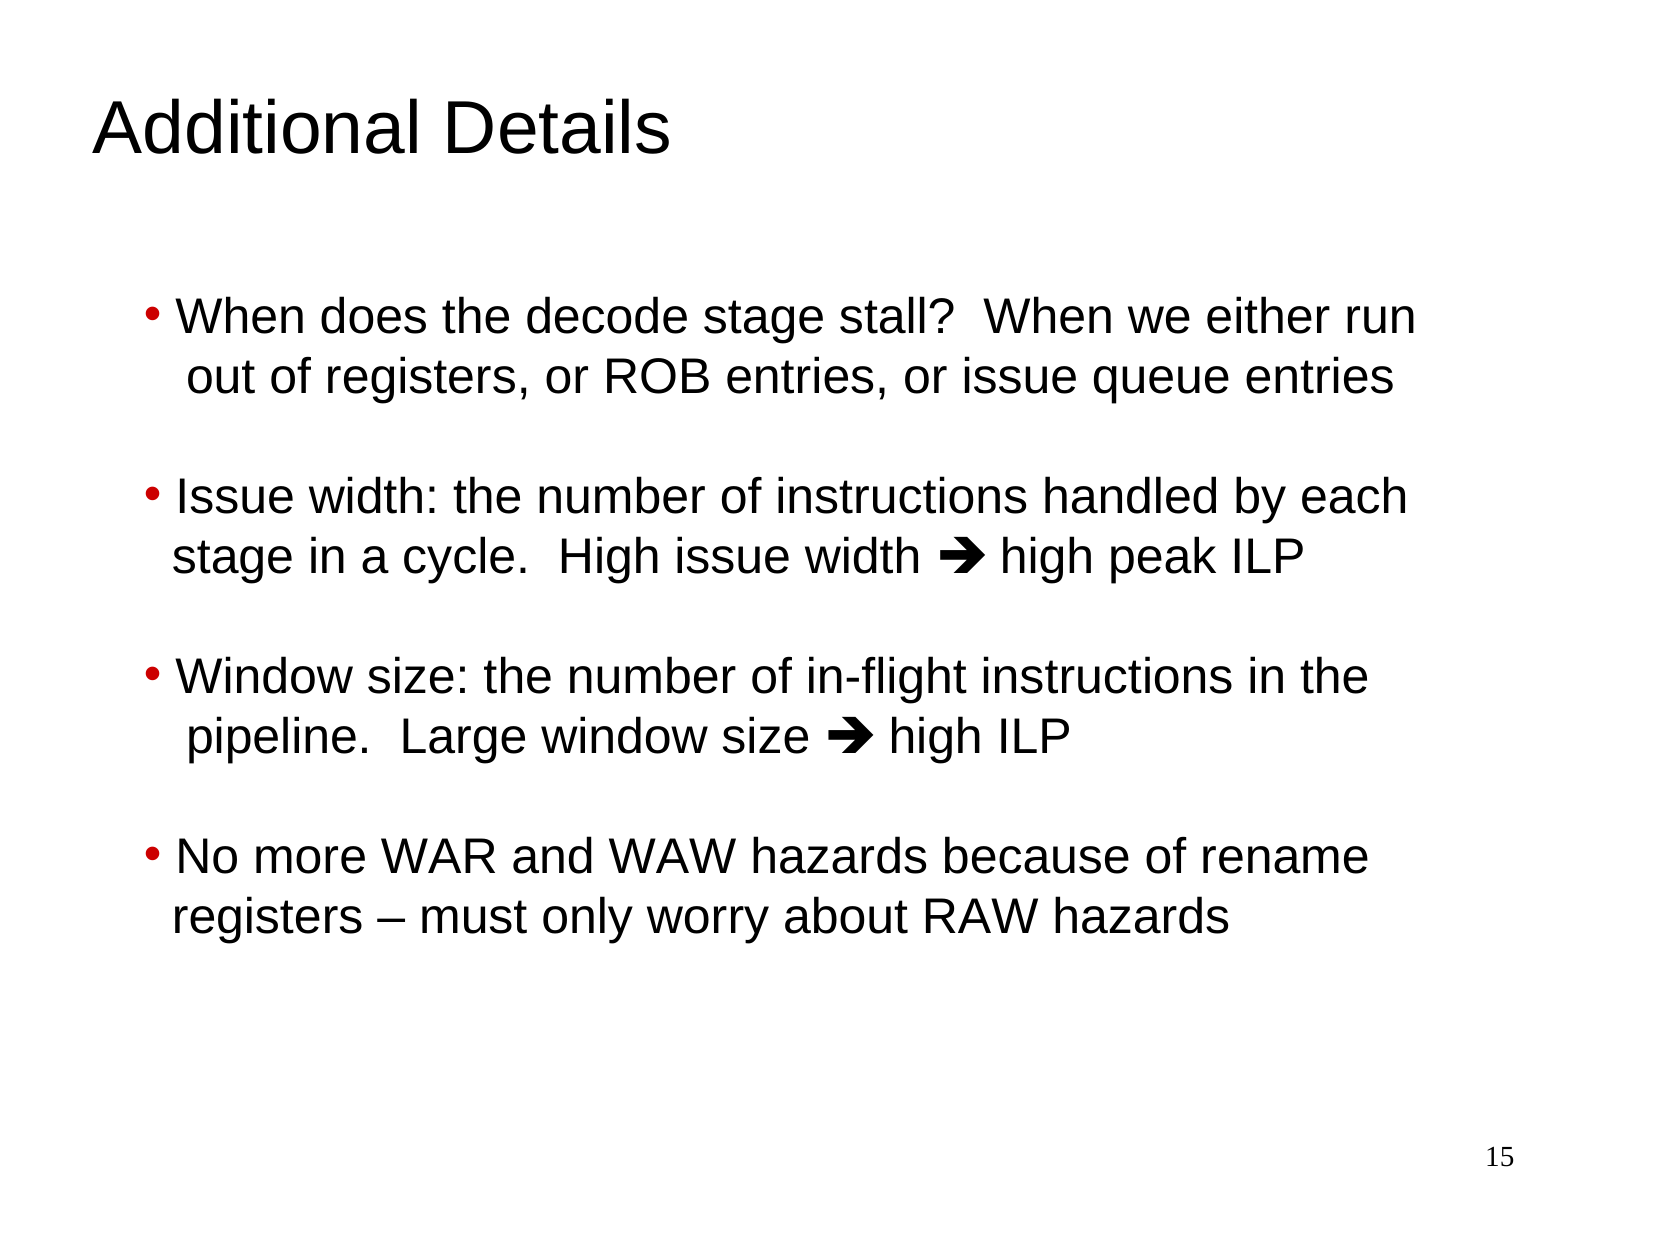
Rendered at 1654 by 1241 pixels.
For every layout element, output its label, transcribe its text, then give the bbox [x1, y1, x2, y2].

text_box <number> [1184, 1129, 1530, 1213]
text_box Additional Details [78, 71, 688, 177]
text_box When does the decode stage stall? When we either run out of registers, or ROB entries, or issue queue entries Issue width: the number of instructions handled by each stage in a cycle. High issue width  high peak ILP Window size: the number of in-flight instructions in the pipeline. Large window size  high ILP No more WAR and WAW hazards because of rename registers – must only worry about RAW hazards [129, 275, 1433, 1011]
